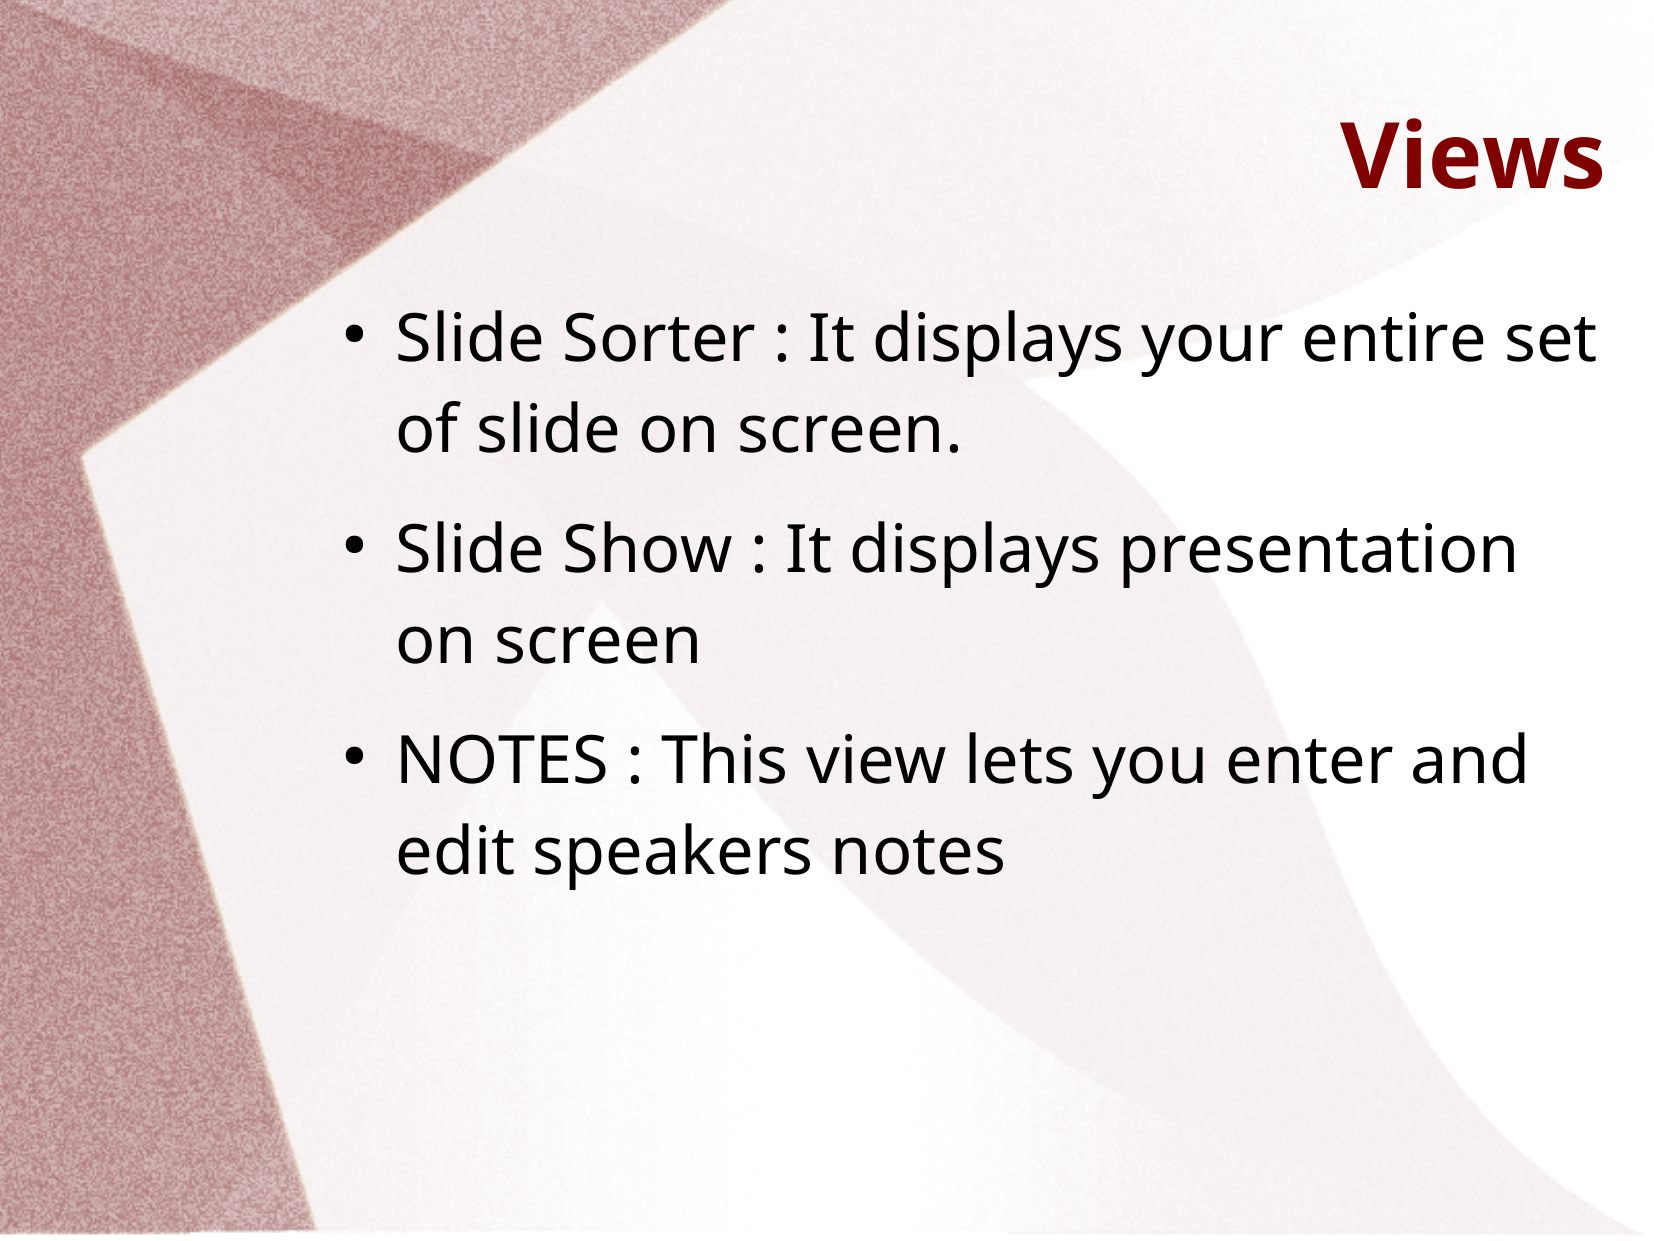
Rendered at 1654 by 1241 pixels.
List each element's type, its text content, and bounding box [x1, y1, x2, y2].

title Views [596, 49, 1607, 257]
list Slide Sorter : It displays your entire set of slide on screen. Slide Show : It displays presentation on screen NOTES : This view lets you enter and edit speakers notes [324, 290, 1601, 1078]
picture [0, 0, 1654, 1241]
